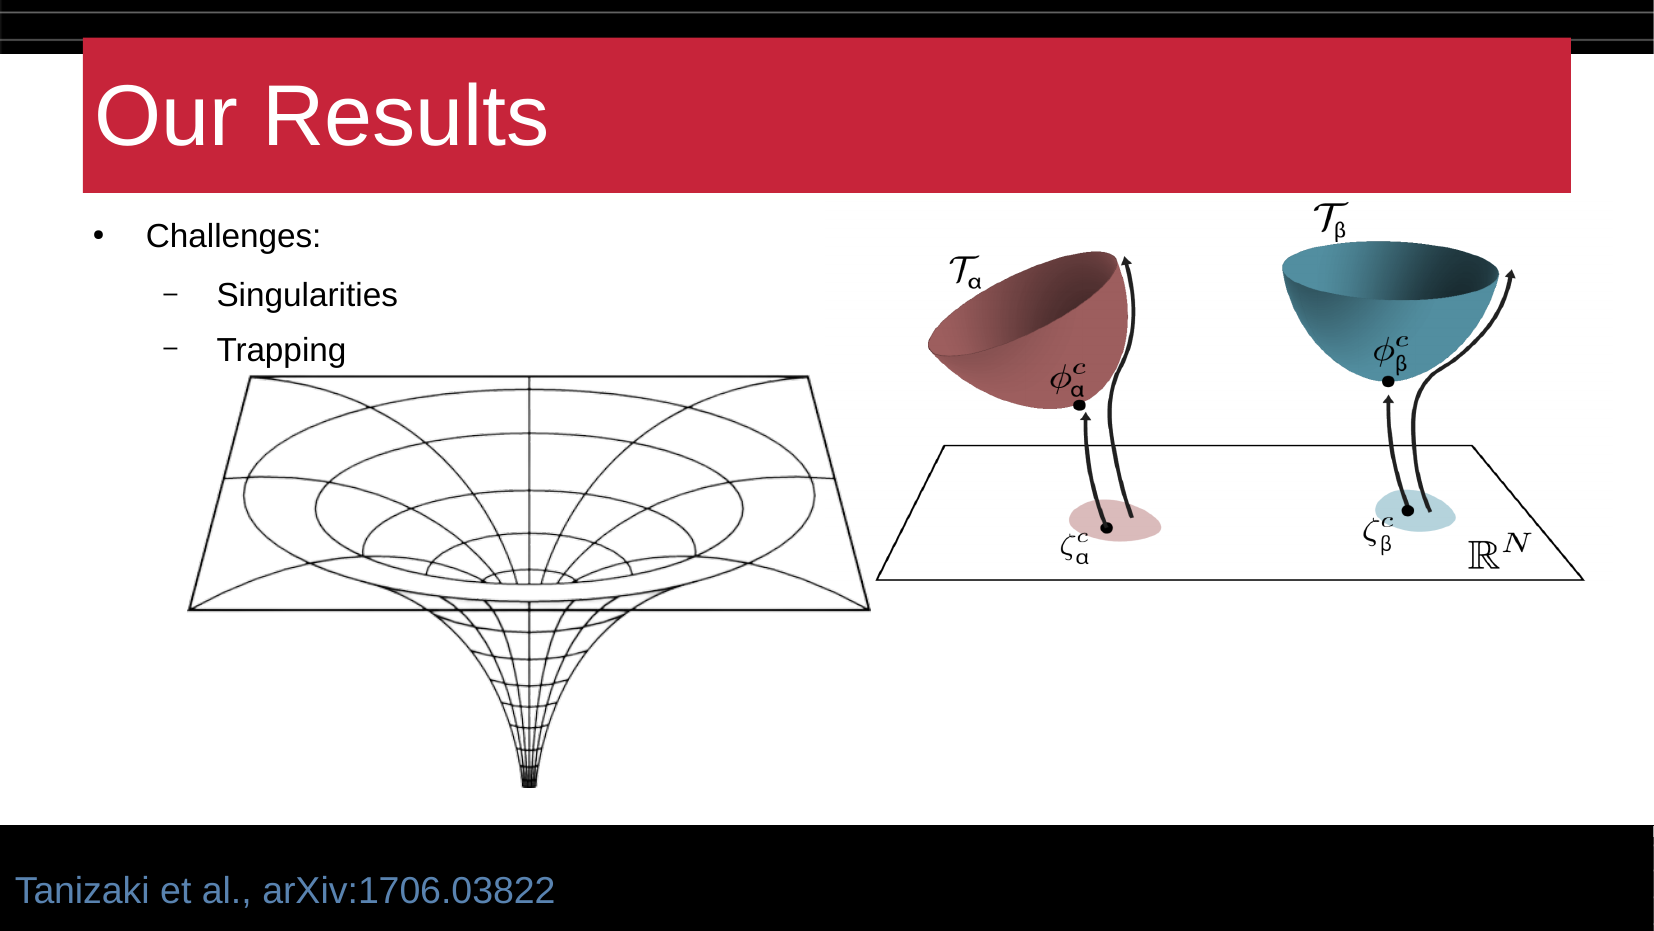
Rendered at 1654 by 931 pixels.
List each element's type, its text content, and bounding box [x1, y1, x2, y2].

title Our Results [82, 37, 1571, 193]
text_box Tanizaki et al., arXiv:1706.03822 [0, 862, 938, 920]
list Challenges: Singularities Trapping [75, 217, 751, 413]
picture [187, 192, 1613, 788]
text_box [0, 825, 1654, 931]
picture [0, 0, 1654, 54]
